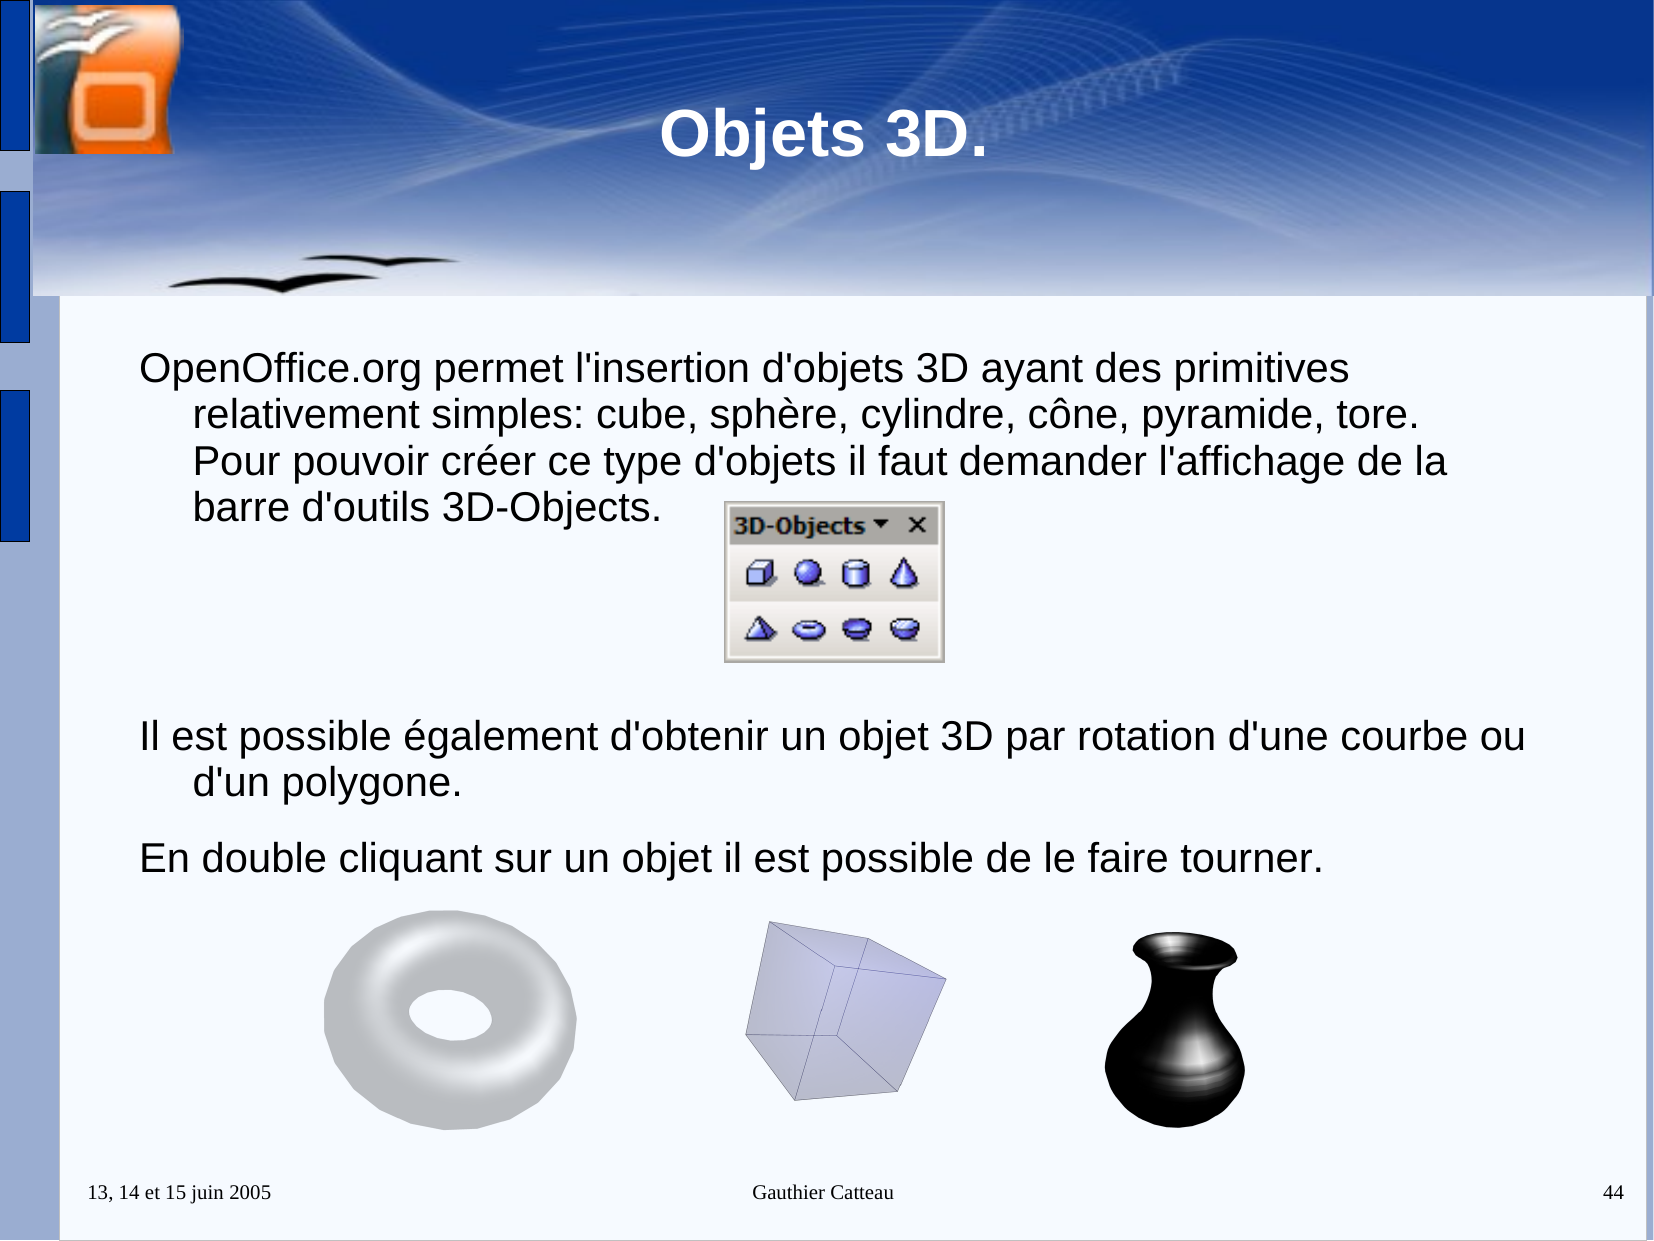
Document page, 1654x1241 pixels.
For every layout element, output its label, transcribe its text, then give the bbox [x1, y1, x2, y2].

picture [724, 501, 945, 663]
title Objets 3D. [118, 29, 1531, 237]
list OpenOffice.org permet l'insertion d'objets 3D ayant des primitives relativement simples: cube, sphère, cylindre, cône, pyramide, tore. Pour pouvoir créer ce type d'objets il faut demander l'affichage de la barre d'outils 3D-Objects. Il est possible également d'obtenir un objet 3D par rotation d'une courbe ou d'un polygone. En double cliquant sur un objet il est possible de le faire tourner. [121, 344, 1534, 1127]
picture [33, 0, 1654, 296]
